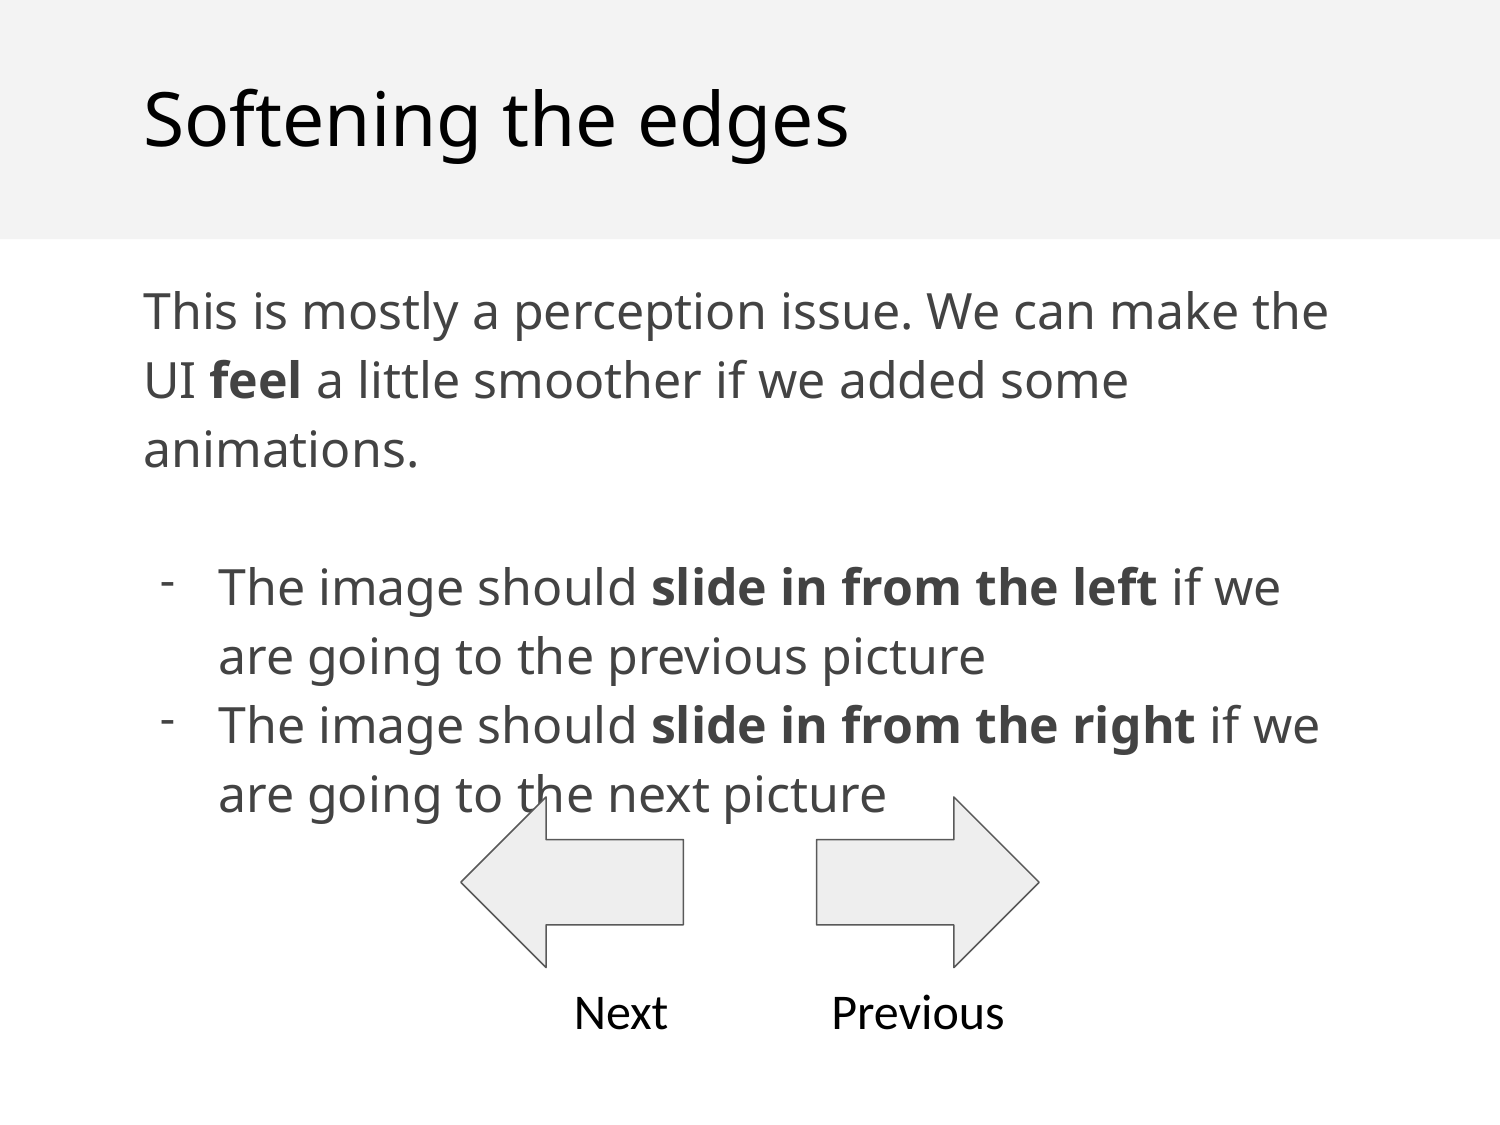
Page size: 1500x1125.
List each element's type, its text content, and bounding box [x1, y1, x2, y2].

title Softening the edges [128, 56, 1372, 183]
list This is mostly a perception issue. We can make the UI feel a little smoother if we added some animations. The image should slide in from the left if we are going to the previous picture The image should slide in from the right if we are going to the next picture [128, 255, 1372, 757]
text_box [460, 796, 684, 939]
text_box Previous [816, 939, 1180, 1080]
text_box Next [320, 939, 684, 1080]
text_box [816, 796, 1040, 939]
